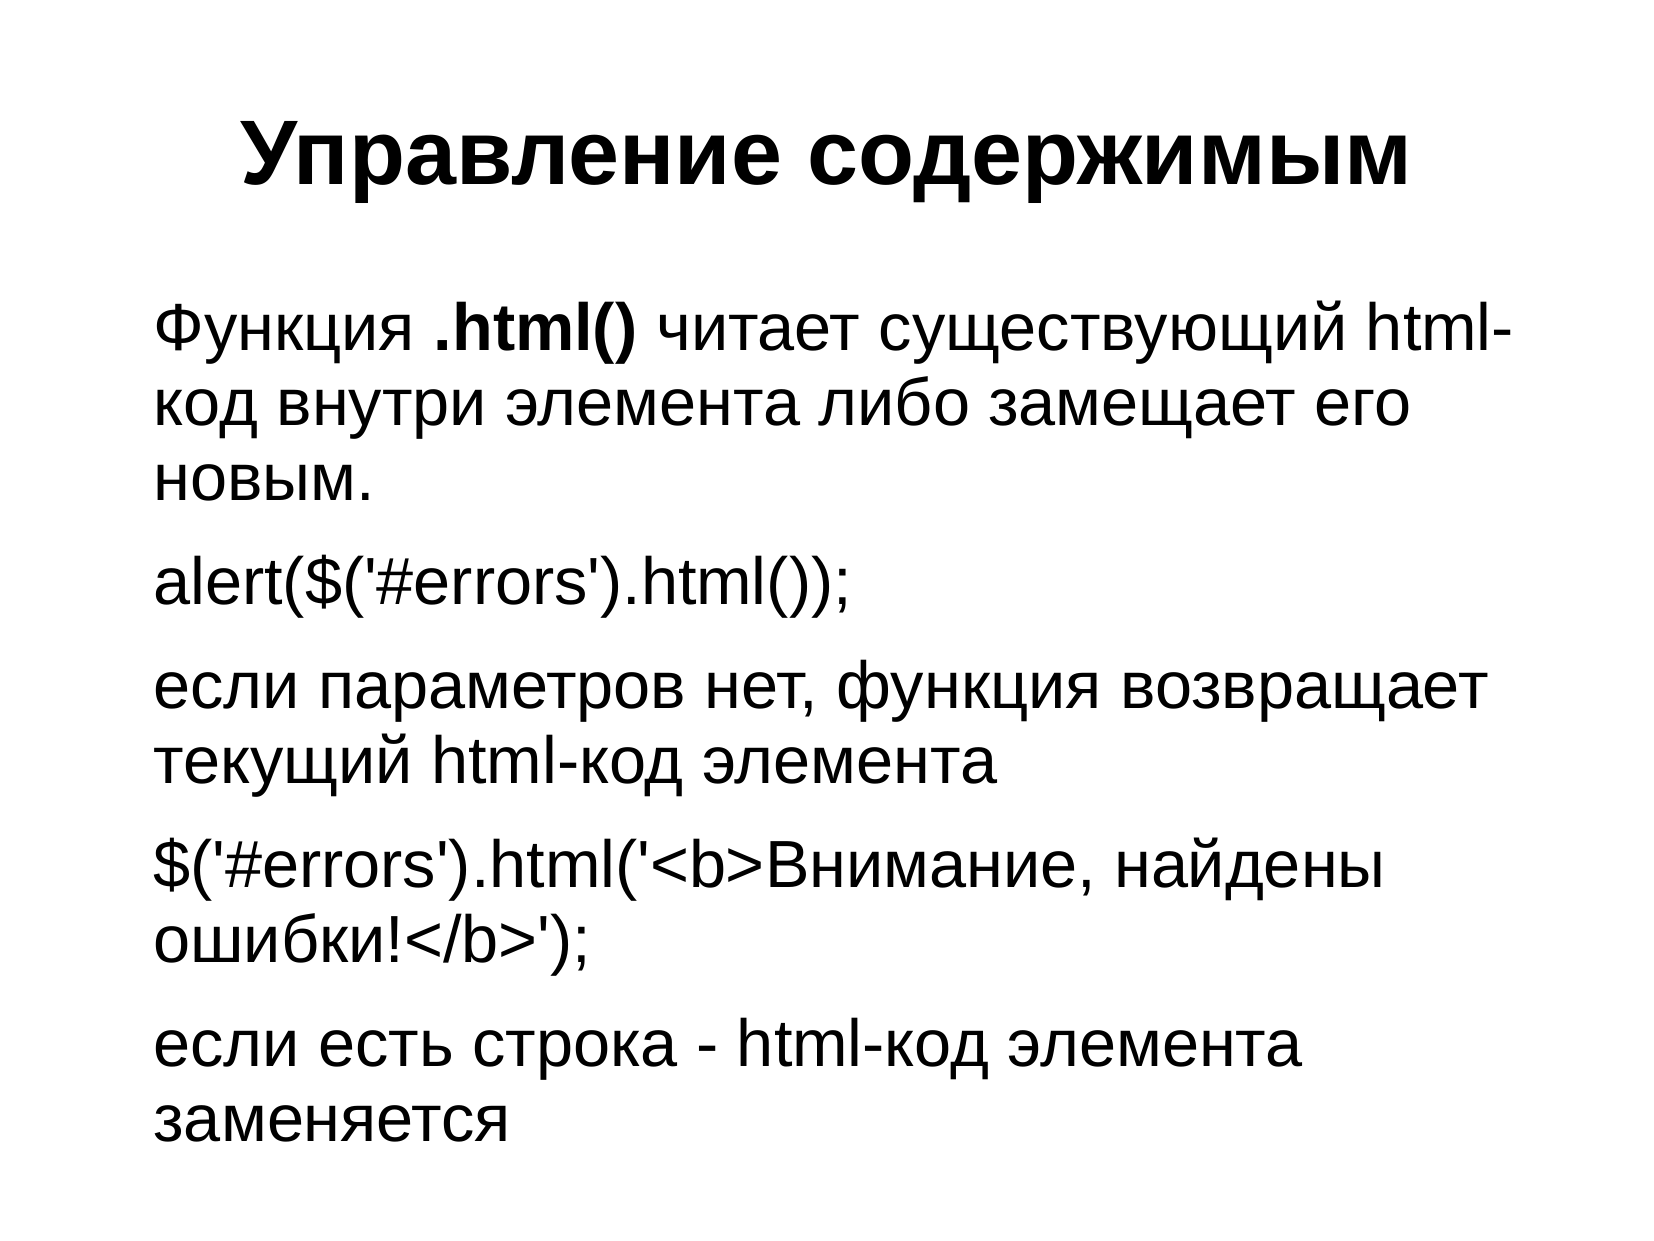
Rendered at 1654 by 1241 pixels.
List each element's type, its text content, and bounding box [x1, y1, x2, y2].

list Функция .html() читает существующий html-код внутри элемента либо замещает его новым. alert($('#errors').html()); если параметров нет, функция возвращает текущий html-код элемента $('#errors').html('<b>Внимание, найдены ошибки!</b>'); если есть строка - html-код элемента заменяется [82, 290, 1571, 1157]
title Управление содержимым [82, 49, 1571, 257]
